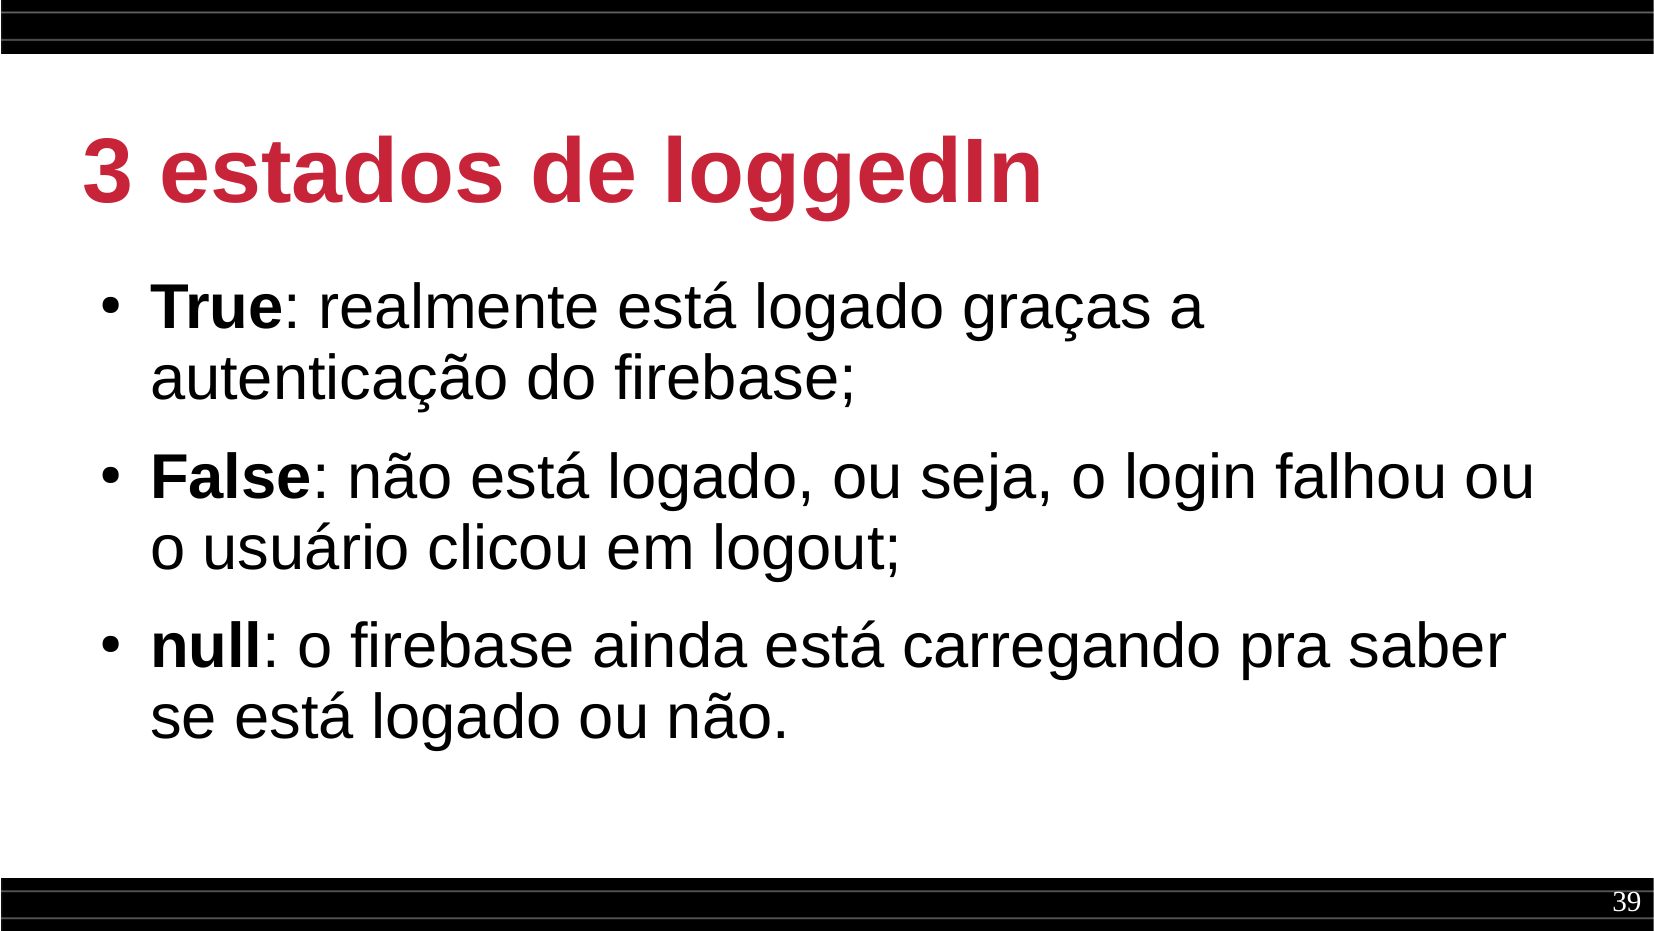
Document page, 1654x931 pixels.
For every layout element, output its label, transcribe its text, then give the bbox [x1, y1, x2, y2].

picture [1, 0, 1654, 54]
picture [1, 878, 1654, 931]
list True: realmente está logado graças a autenticação do firebase; False: não está logado, ou seja, o login falhou ou o usuário clicou em logout; null: o firebase ainda está carregando pra saber se está logado ou não. [82, 271, 1571, 758]
title 3 estados de loggedIn [82, 92, 1571, 249]
